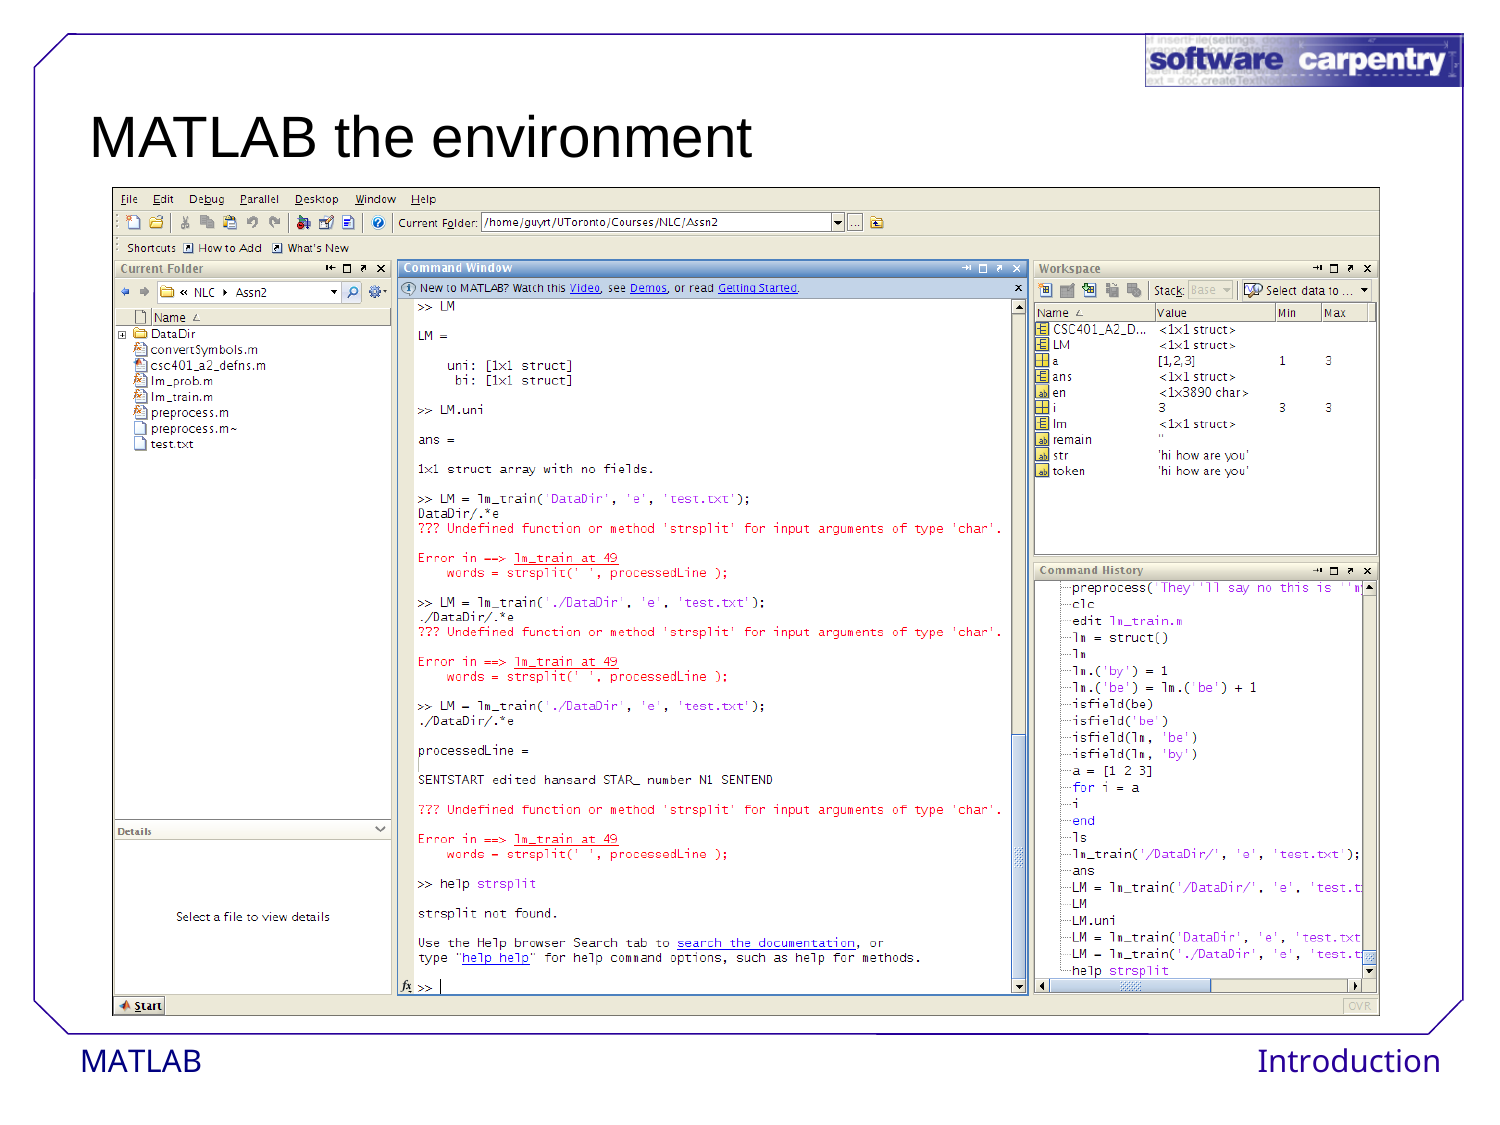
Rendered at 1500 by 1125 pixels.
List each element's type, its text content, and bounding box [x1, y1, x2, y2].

picture [112, 187, 1380, 1016]
list MATLAB the environment [75, 99, 1426, 1013]
picture [1145, 33, 1464, 87]
